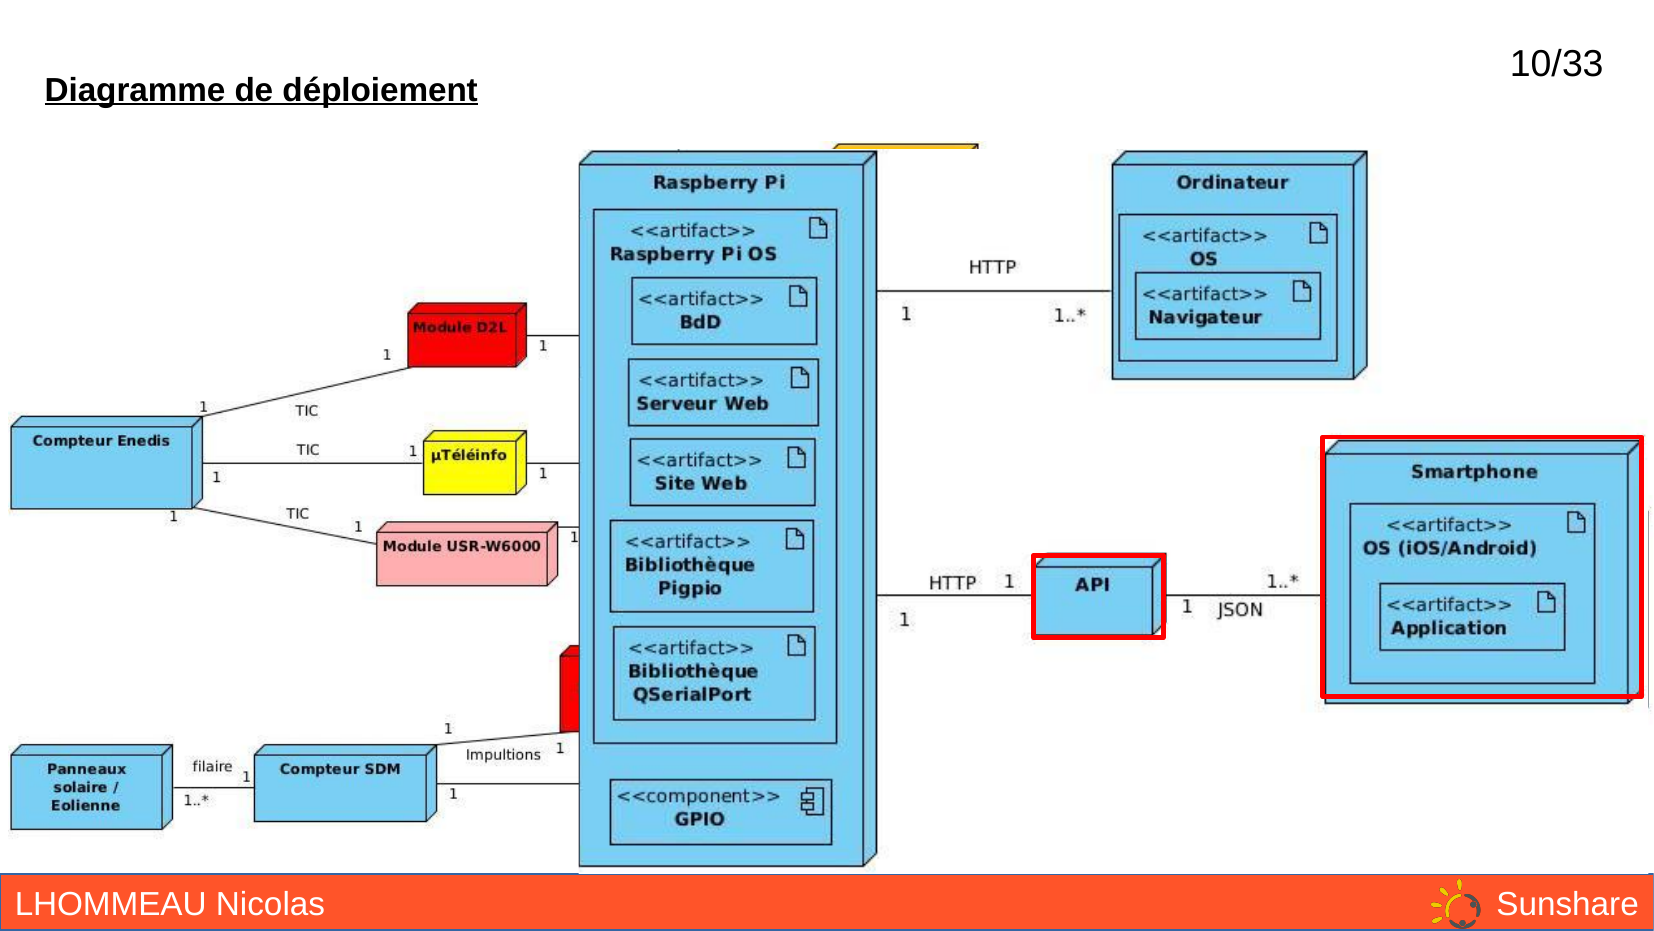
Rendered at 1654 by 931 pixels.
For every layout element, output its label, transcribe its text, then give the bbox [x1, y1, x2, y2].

picture [1429, 877, 1483, 931]
text_box Diagramme de déploiement [29, 53, 522, 124]
picture [8, 141, 1654, 875]
